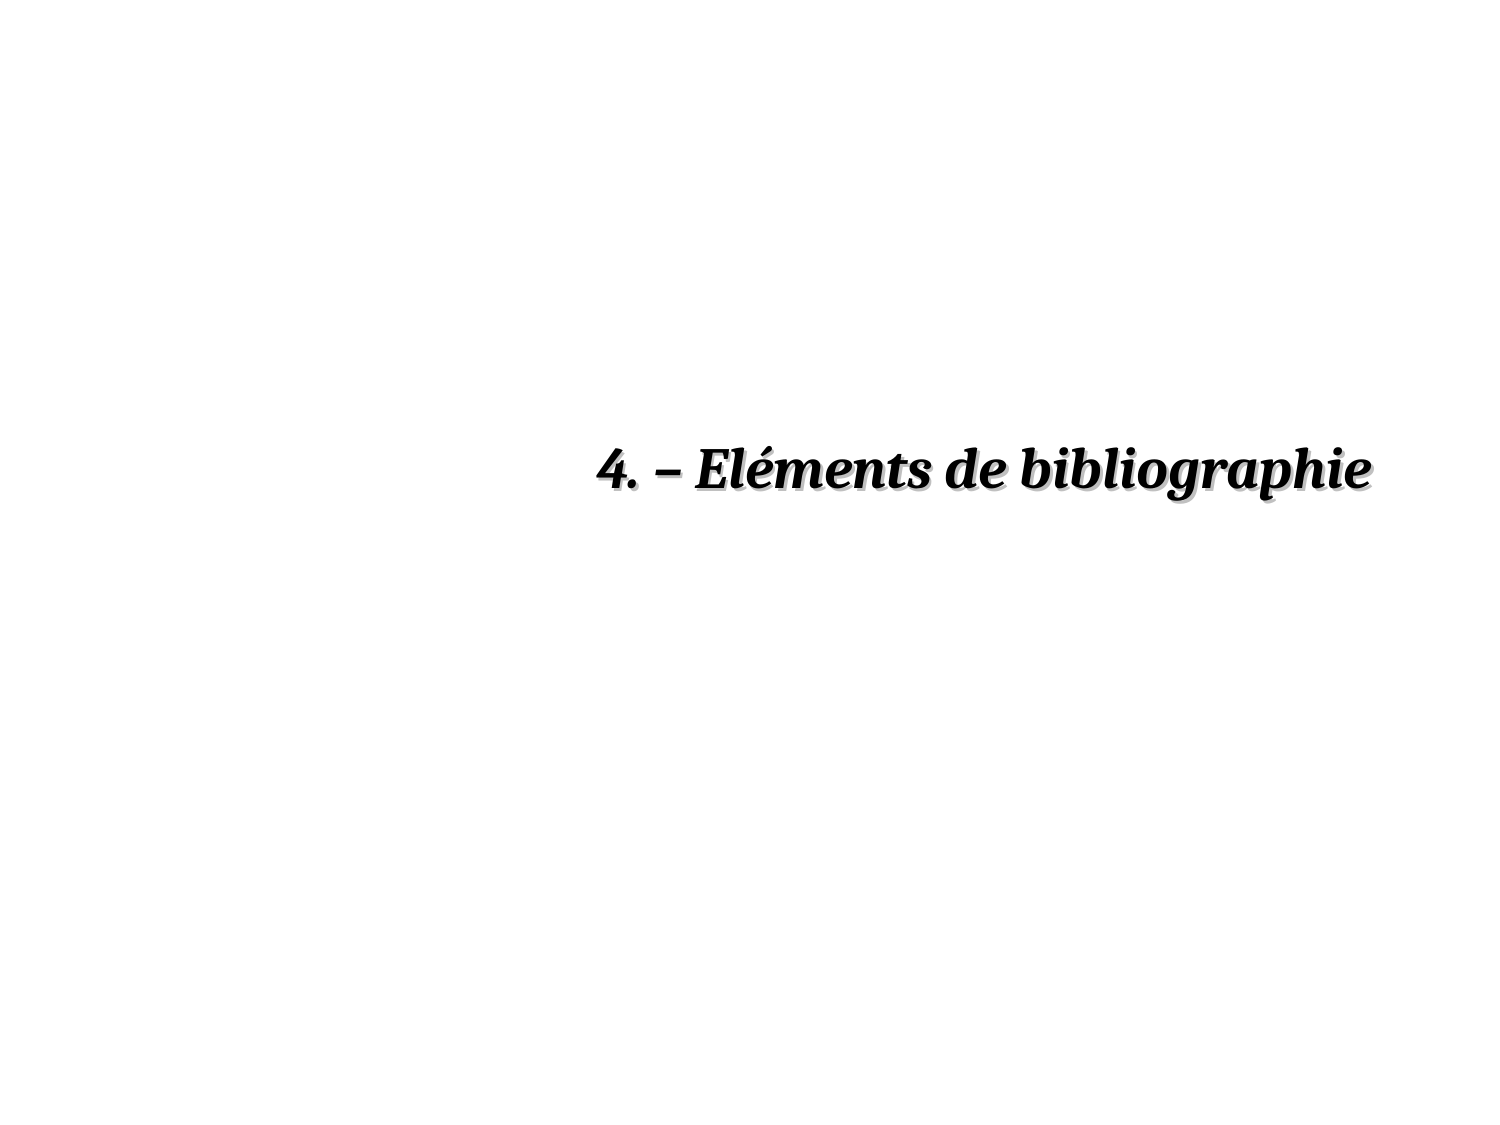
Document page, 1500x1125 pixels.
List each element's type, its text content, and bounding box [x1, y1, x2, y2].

title 4. – Eléments de bibliographie [112, 349, 1388, 591]
